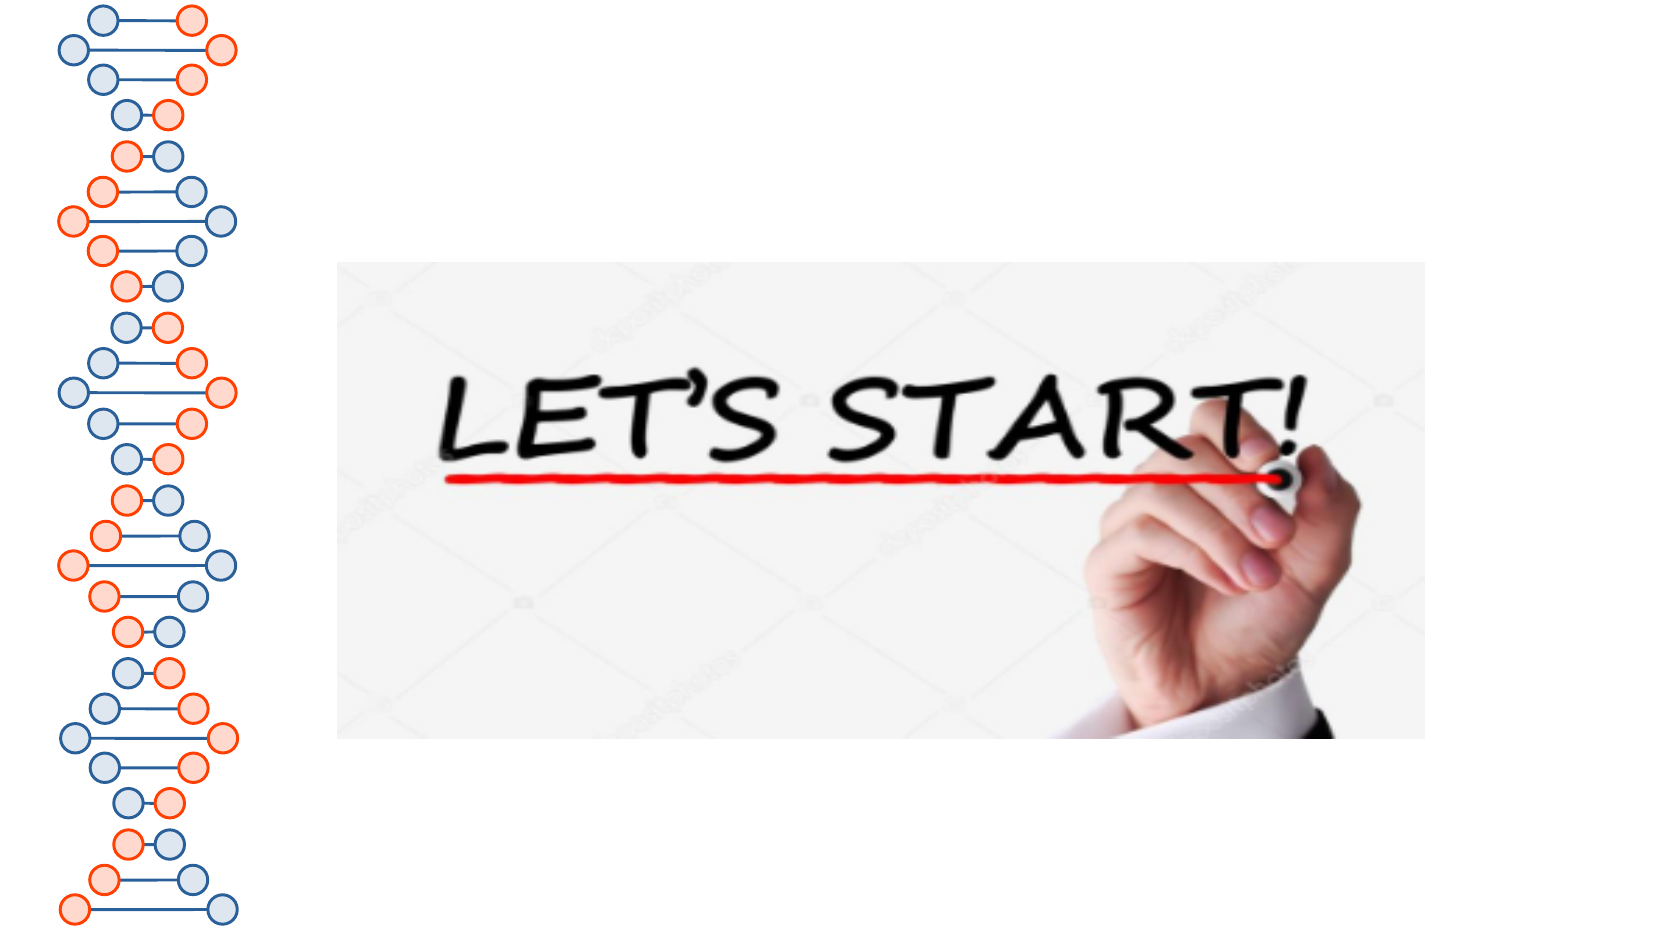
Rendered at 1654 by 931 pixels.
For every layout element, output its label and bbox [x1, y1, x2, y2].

picture [337, 262, 1425, 739]
